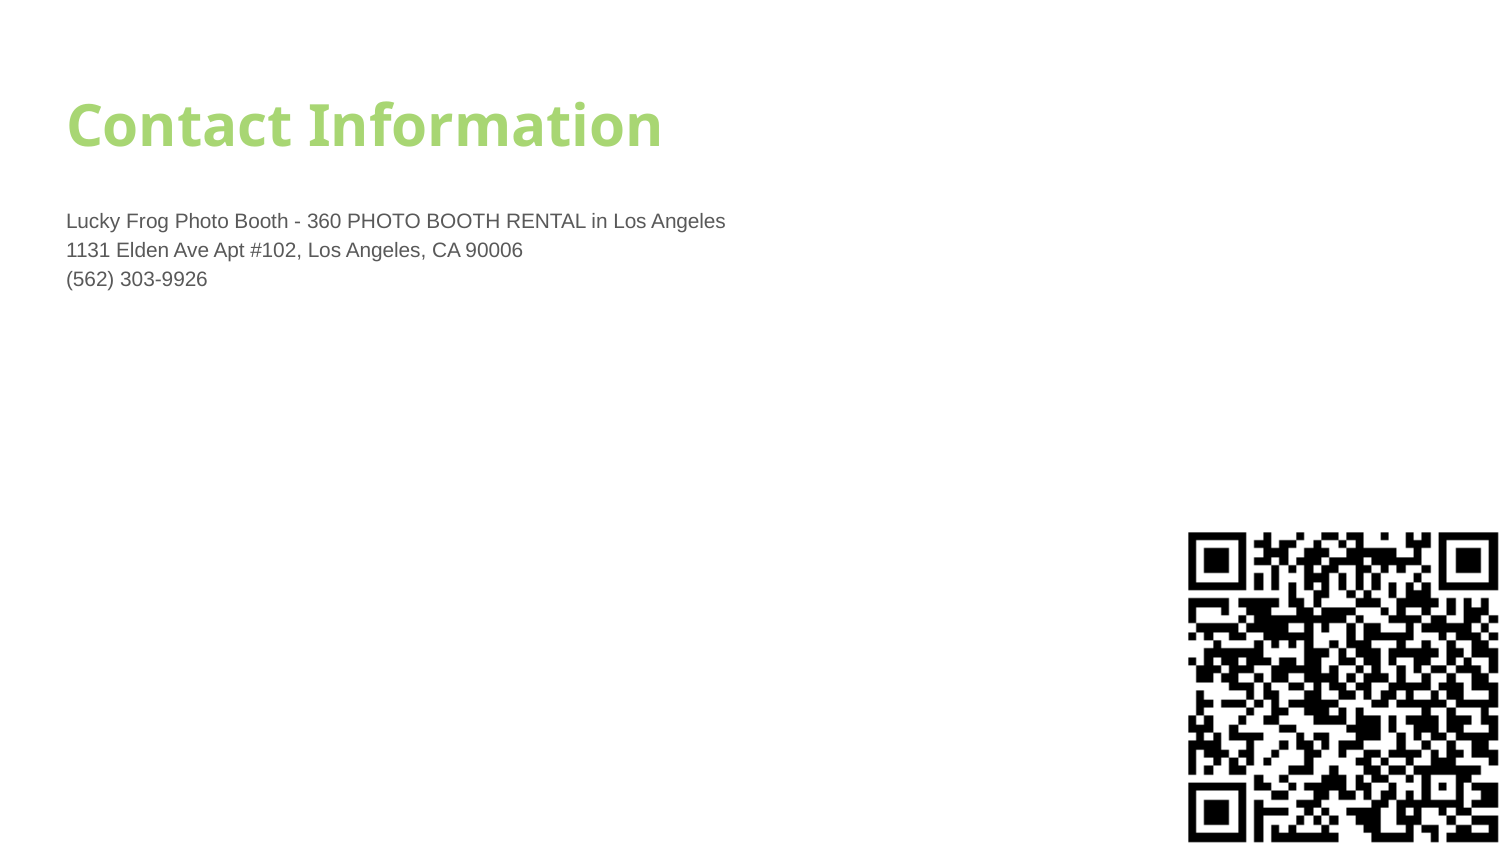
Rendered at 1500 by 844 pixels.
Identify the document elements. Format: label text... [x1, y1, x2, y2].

picture [1187, 531, 1500, 844]
list Lucky Frog Photo Booth - 360 PHOTO BOOTH RENTAL in Los Angeles 1131 Elden Ave Apt #102, Los Angeles, CA 90006 (562) 303-9926 [51, 189, 1449, 750]
title Contact Information [51, 72, 1449, 167]
